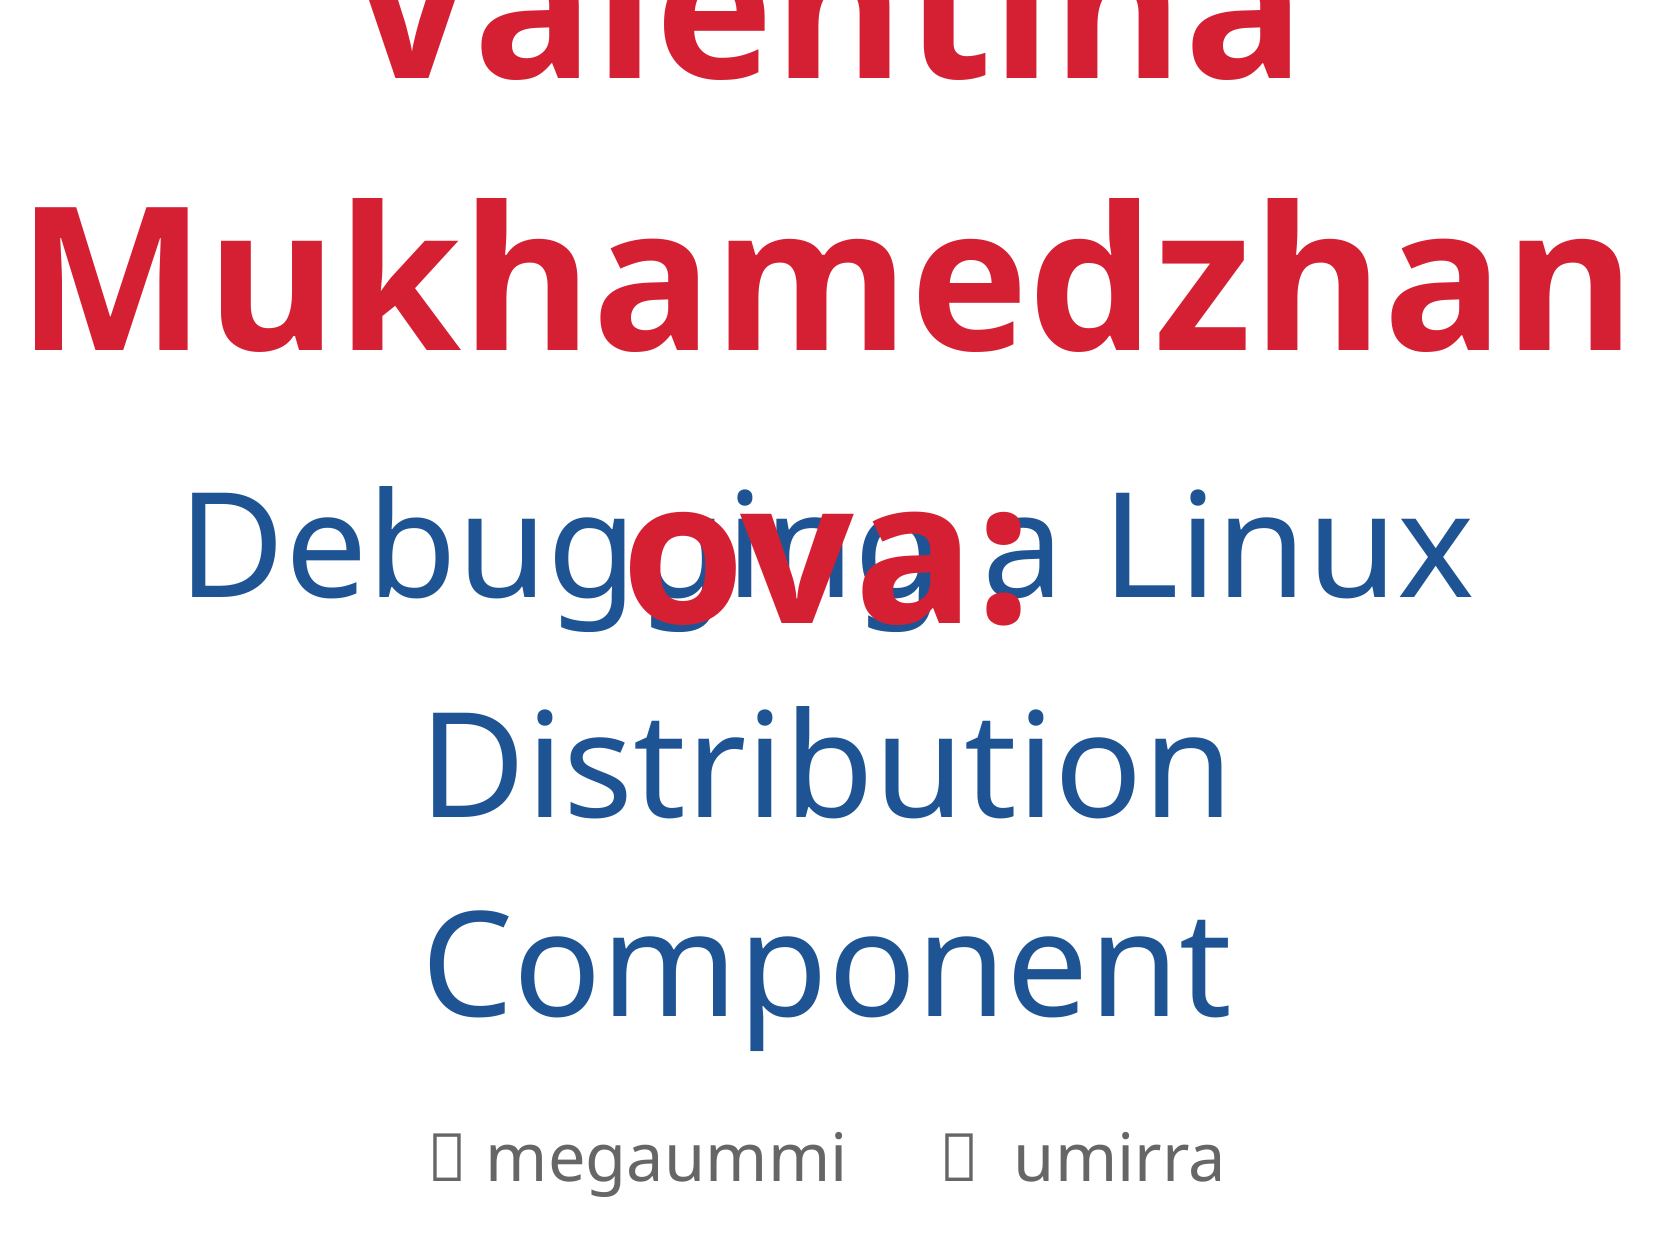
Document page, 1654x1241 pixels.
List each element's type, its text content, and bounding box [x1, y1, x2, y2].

title Valentina Mukhamedzhanova: [0, 104, 1654, 442]
list  megaummi  umirra [82, 1110, 1571, 1231]
list Debugging a Linux Distribution Component [82, 442, 1571, 1061]
